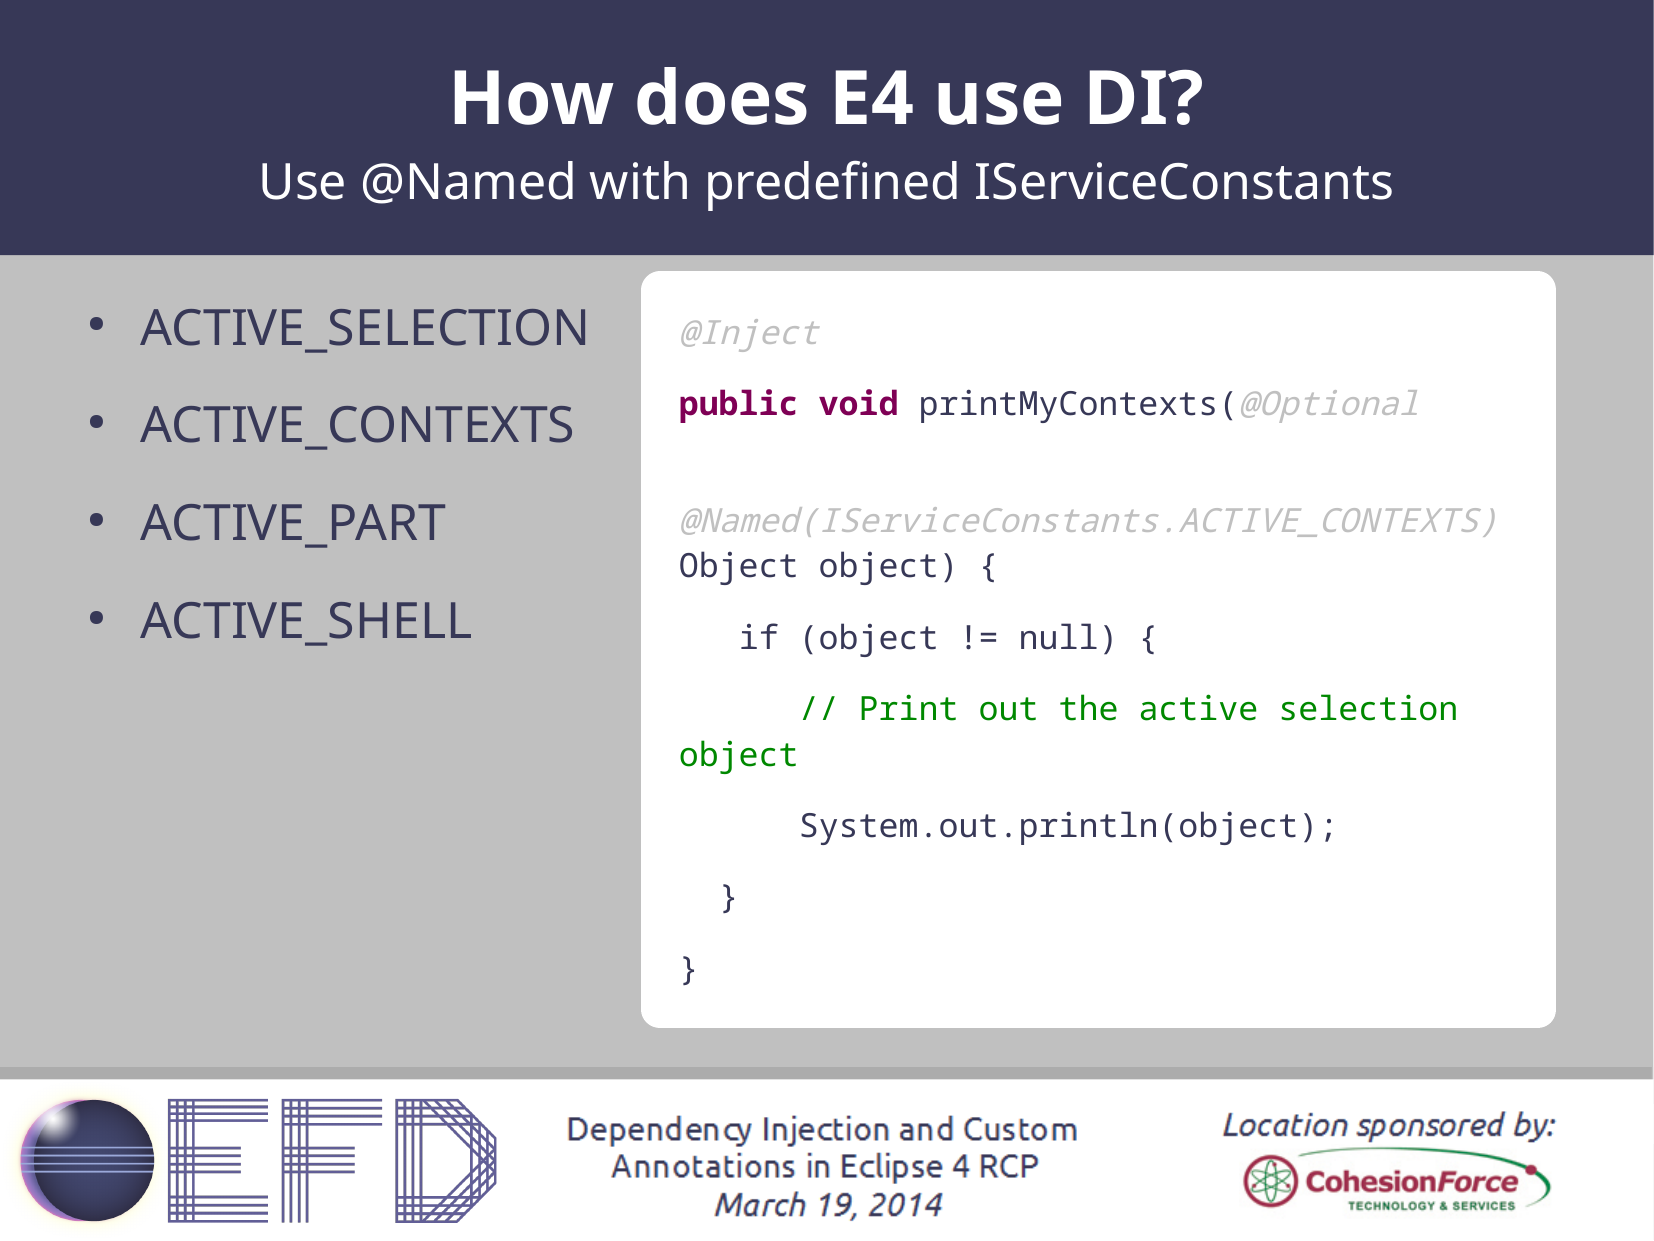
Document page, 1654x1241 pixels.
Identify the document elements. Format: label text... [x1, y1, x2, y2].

list @Inject public void printMyContexts(@Optional @Named(IServiceConstants.ACTIVE_CONTEXTS) Object object) { if (object != null) { // Print out the active selection object System.out.println(object); } } [660, 290, 1538, 1010]
picture [0, 1079, 497, 1241]
list ACTIVE_SELECTION ACTIVE_CONTEXTS ACTIVE_PART ACTIVE_SHELL [70, 291, 616, 1111]
picture [549, 1082, 1105, 1241]
title How does E4 use DI? Use @Named with predefined IServiceConstants [82, 25, 1571, 233]
picture [1110, 1104, 1654, 1241]
